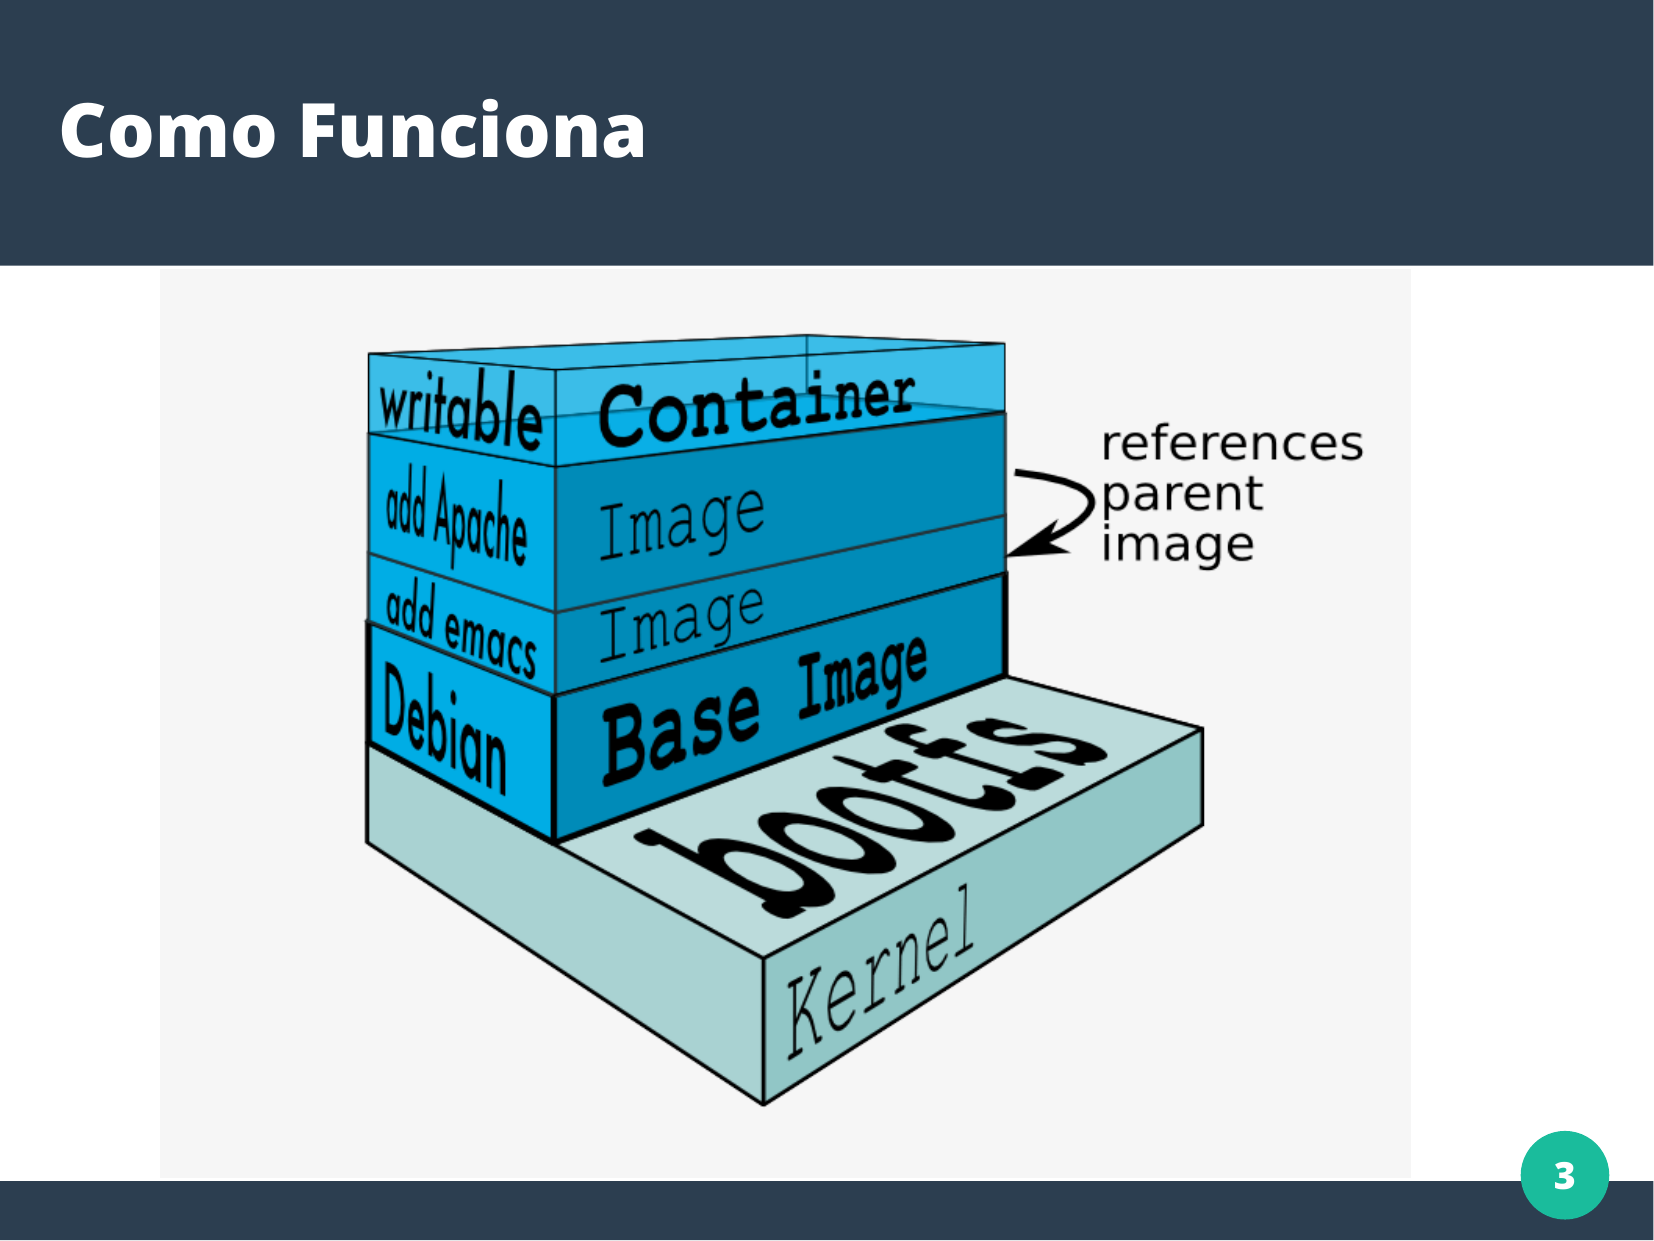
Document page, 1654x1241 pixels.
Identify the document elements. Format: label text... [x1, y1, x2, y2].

picture [160, 269, 1411, 1178]
title Como Funciona [59, 49, 1595, 207]
